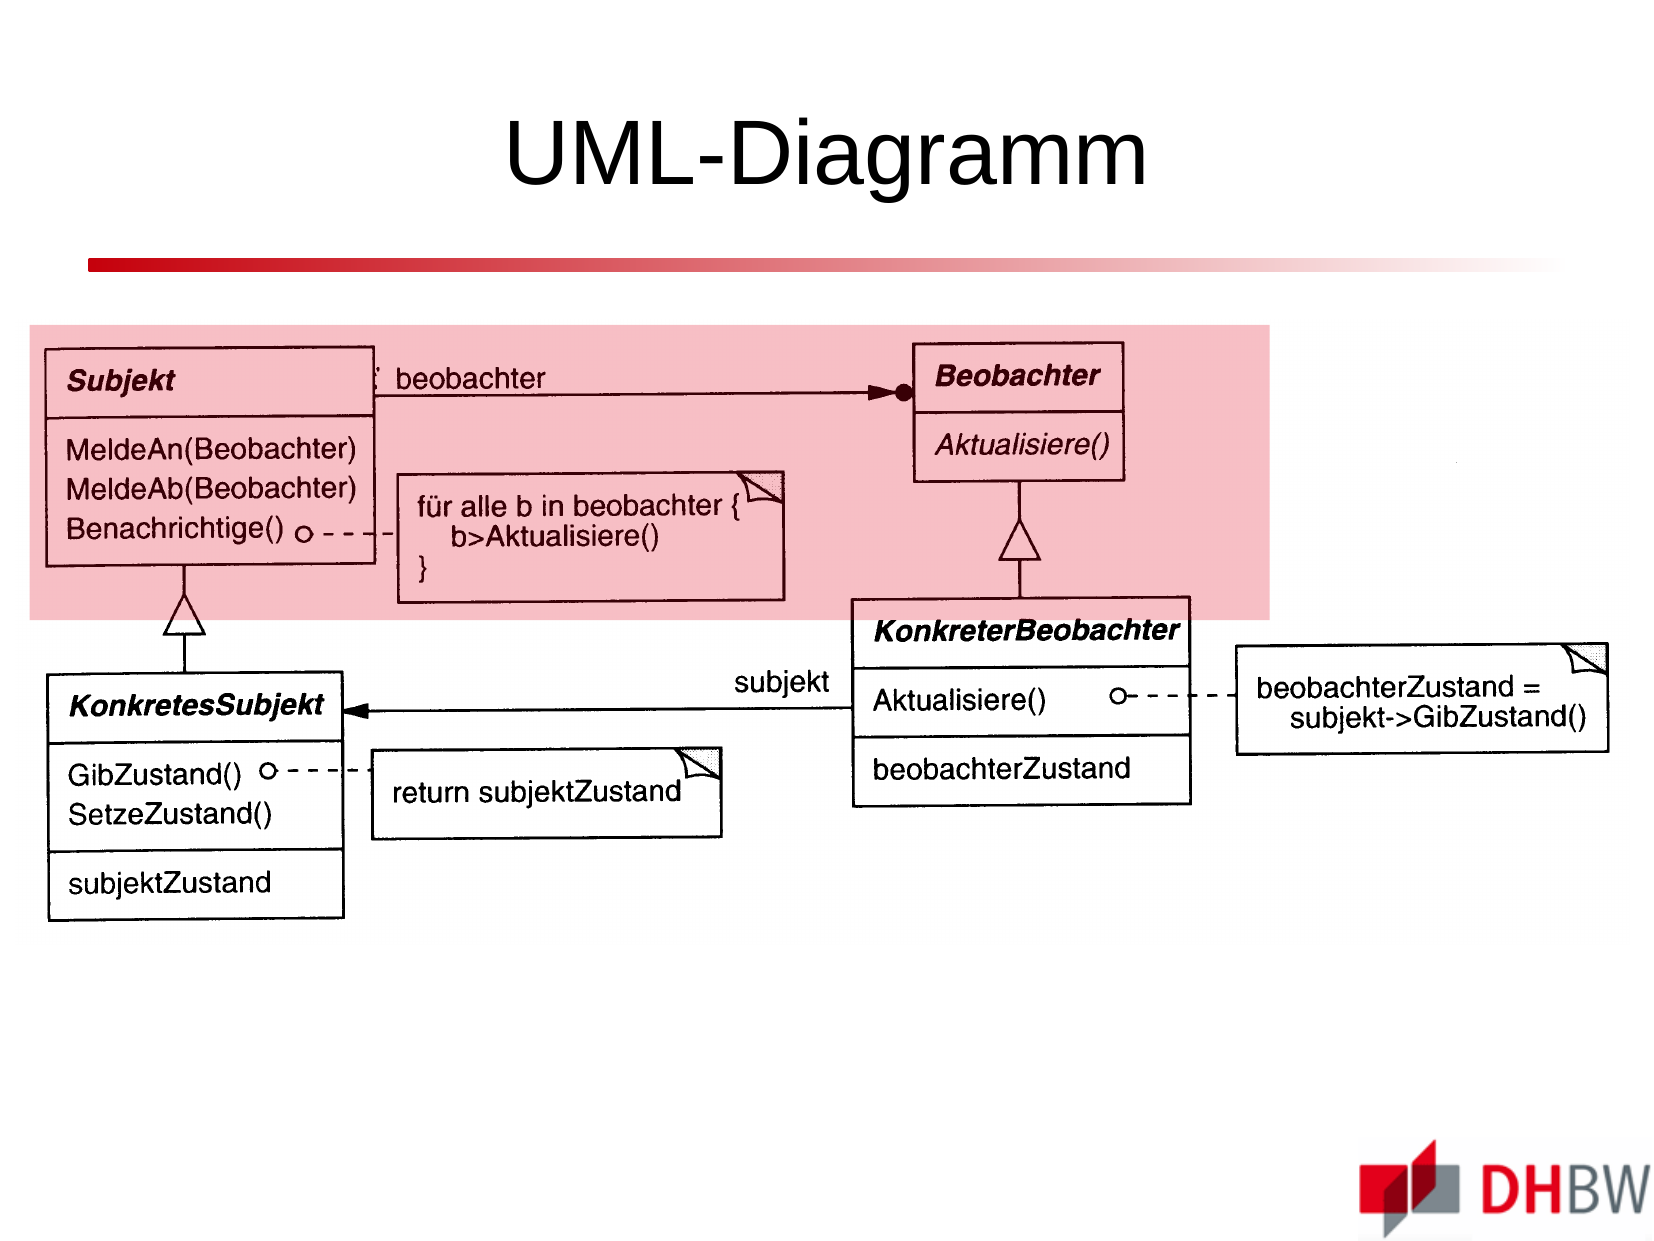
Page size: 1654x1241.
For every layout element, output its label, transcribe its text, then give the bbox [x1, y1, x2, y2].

title UML-Diagramm [82, 56, 1571, 250]
picture [1358, 1137, 1652, 1241]
chart [15, 319, 1630, 945]
text_box [29, 324, 1270, 621]
